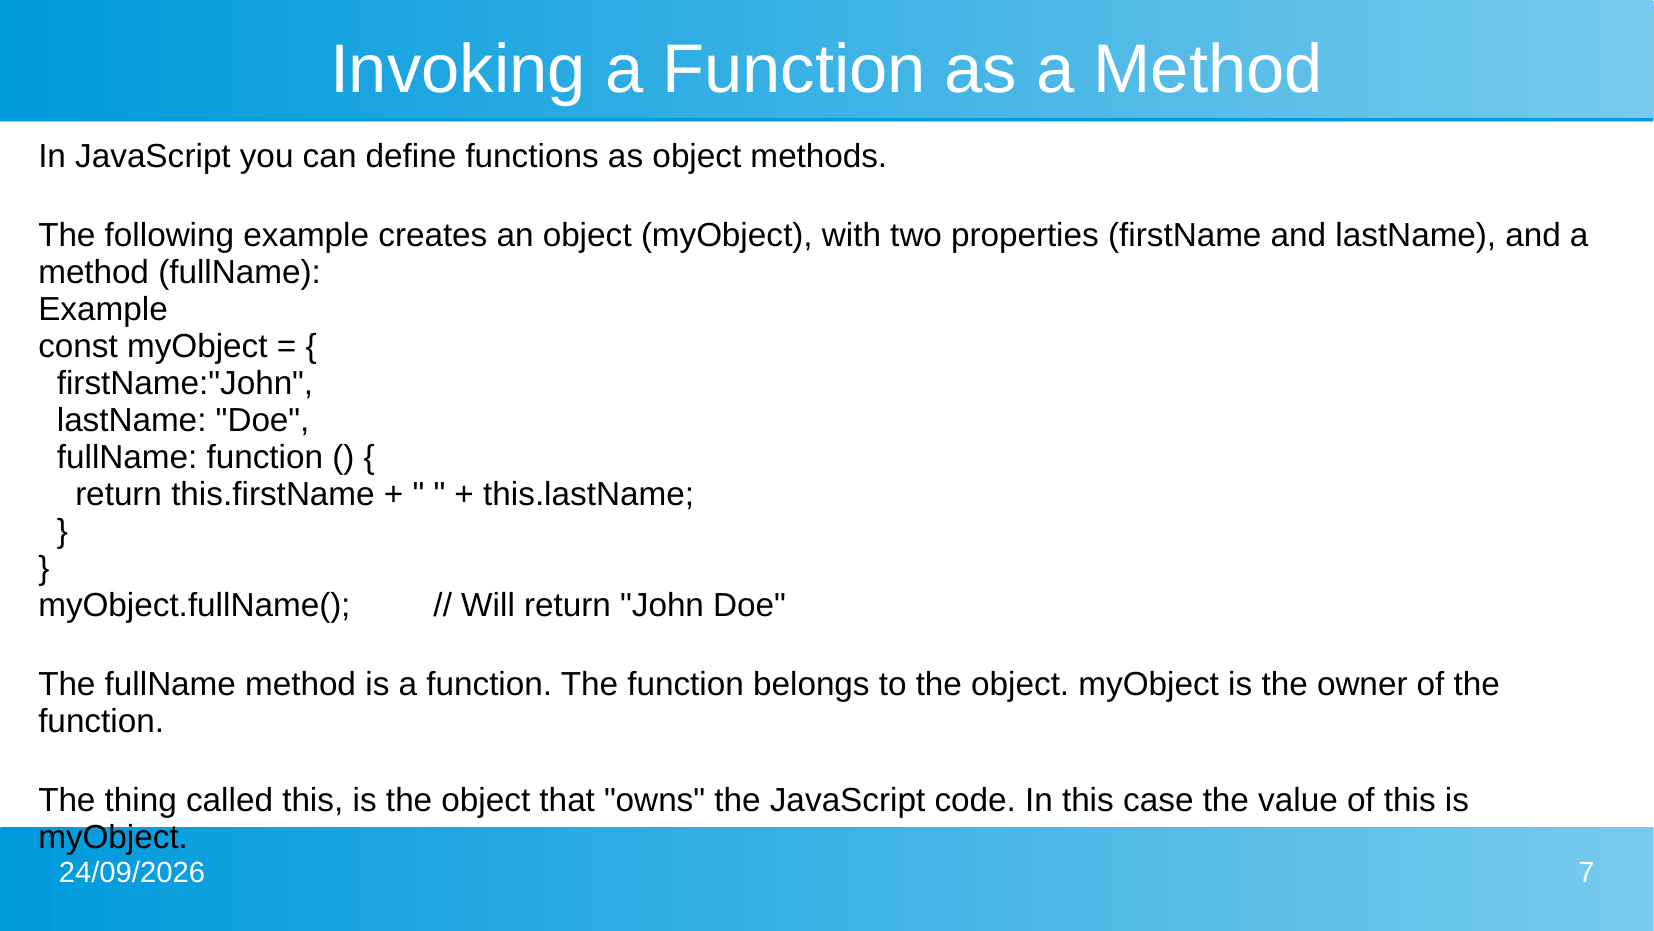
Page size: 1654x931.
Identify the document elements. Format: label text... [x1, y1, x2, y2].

text_box In JavaScript you can define functions as object methods. The following example creates an object (myObject), with two properties (firstName and lastName), and a method (fullName): Example const myObject = { firstName:"John", lastName: "Doe", fullName: function () { return this.firstName + " " + this.lastName; } } myObject.fullName(); // Will return "John Doe" The fullName method is a function. The function belongs to the object. myObject is the owner of the function. The thing called this, is the object that "owns" the JavaScript code. In this case the value of this is myObject. [23, 129, 1625, 931]
title Invoking a Function as a Method [59, 29, 1595, 108]
